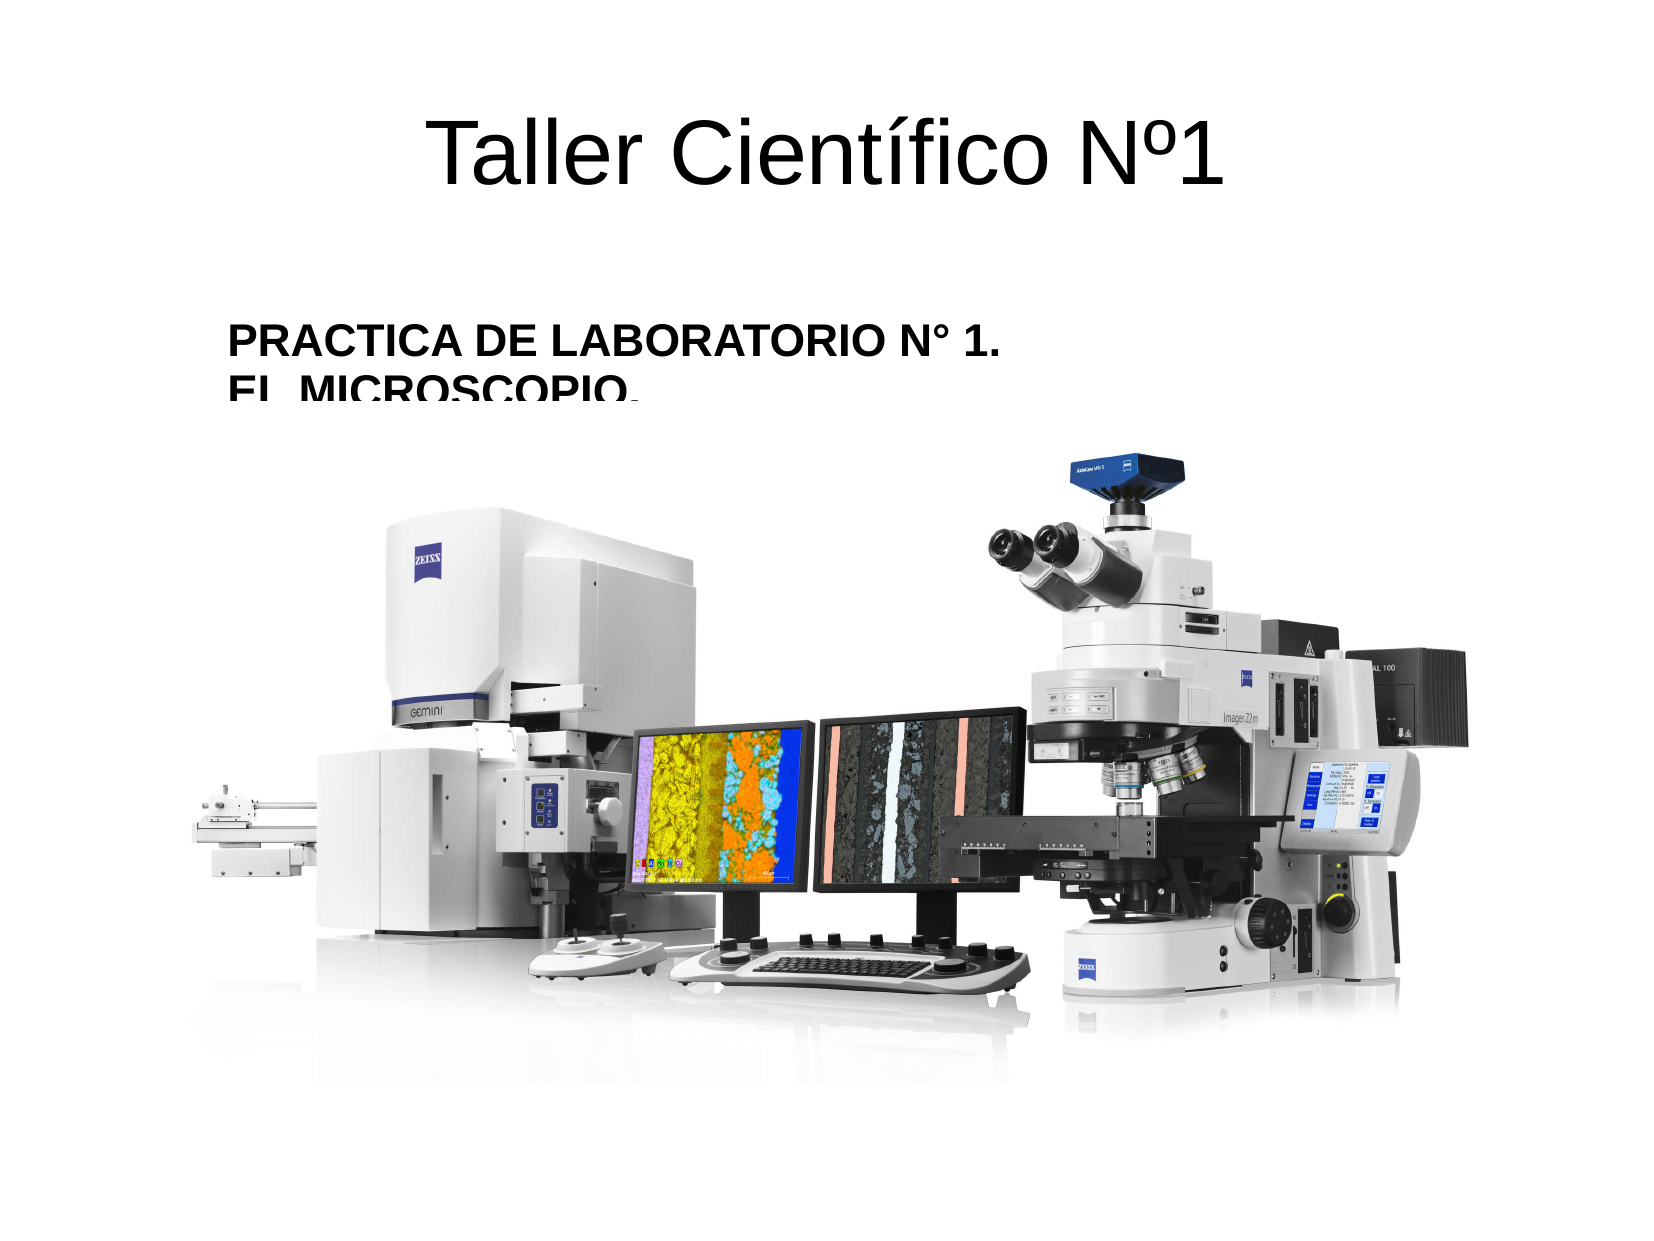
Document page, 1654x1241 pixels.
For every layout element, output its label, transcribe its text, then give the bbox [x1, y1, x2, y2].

title Taller Científico Nº1 [82, 49, 1571, 257]
text_box PRACTICA DE LABORATORIO N° 1. EL MICROSCOPIO. [212, 307, 1443, 401]
picture [172, 401, 1483, 1085]
